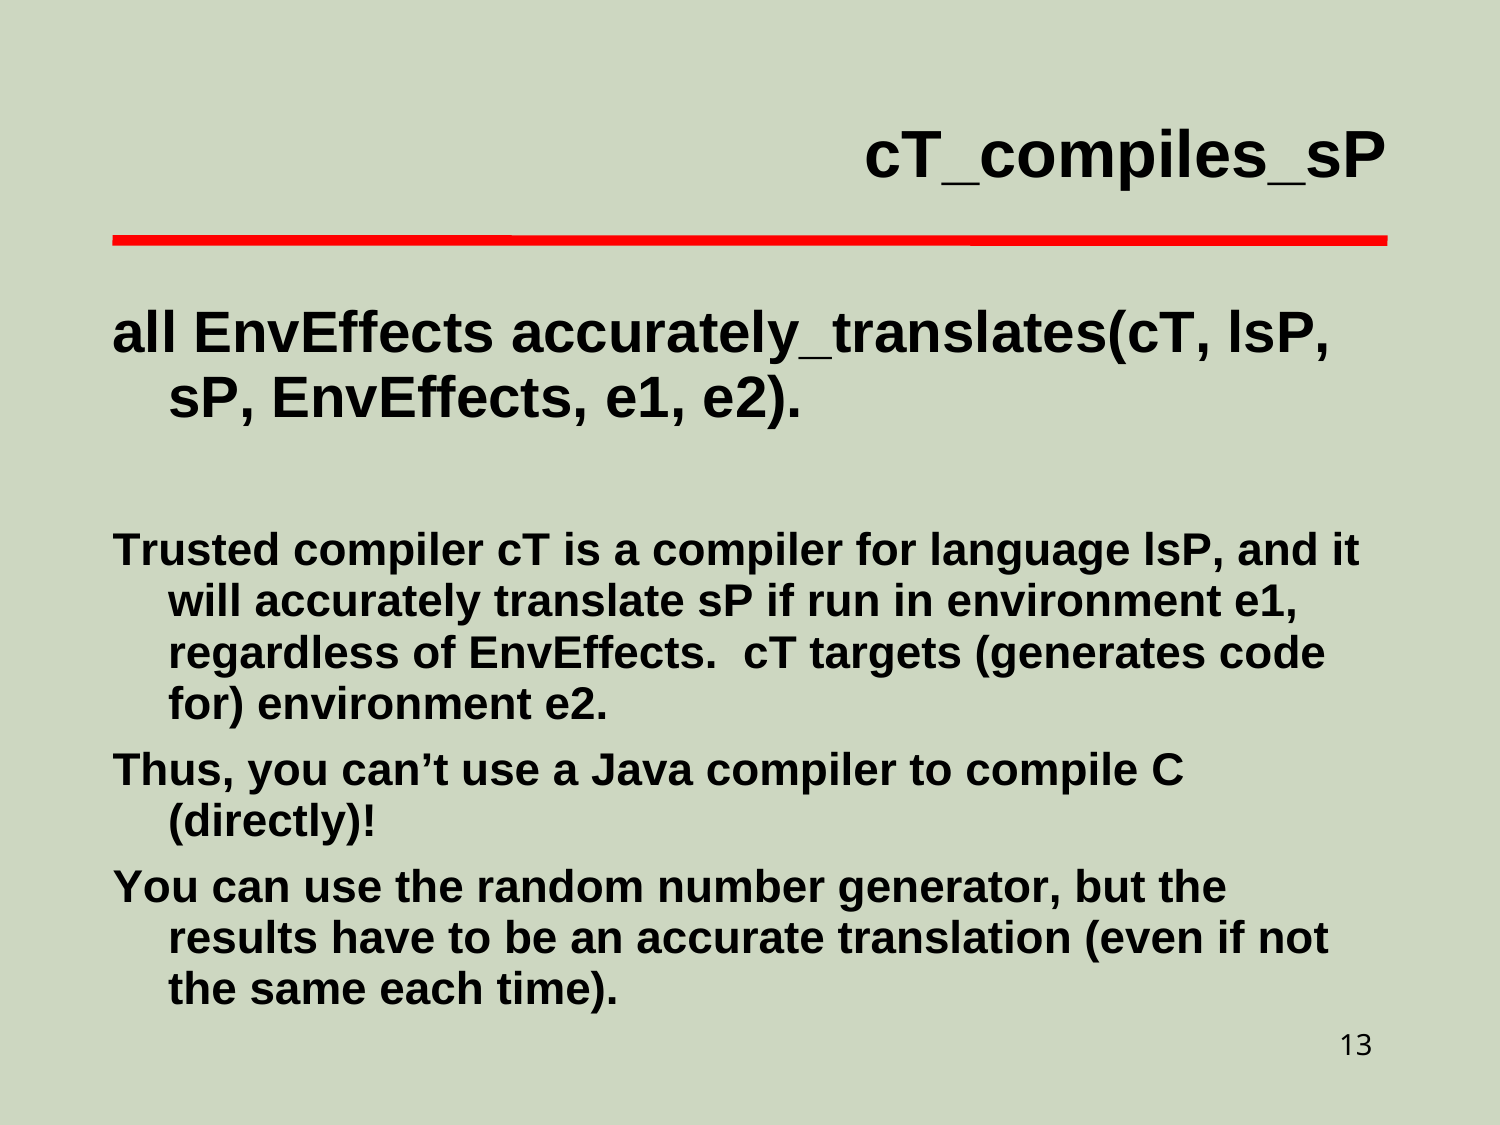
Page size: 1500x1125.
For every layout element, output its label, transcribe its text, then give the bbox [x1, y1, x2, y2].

title cT_compiles_sP [124, 93, 1387, 216]
list all EnvEffects accurately_translates(cT, lsP, sP, EnvEffects, e1, e2). Trusted compiler cT is a compiler for language lsP, and it will accurately translate sP if run in environment e1, regardless of EnvEffects. cT targets (generates code for) environment e2. Thus, you can’t use a Java compiler to compile C (directly)! You can use the random number generator, but the results have to be an accurate translation (even if not the same each time). [112, 299, 1387, 1099]
